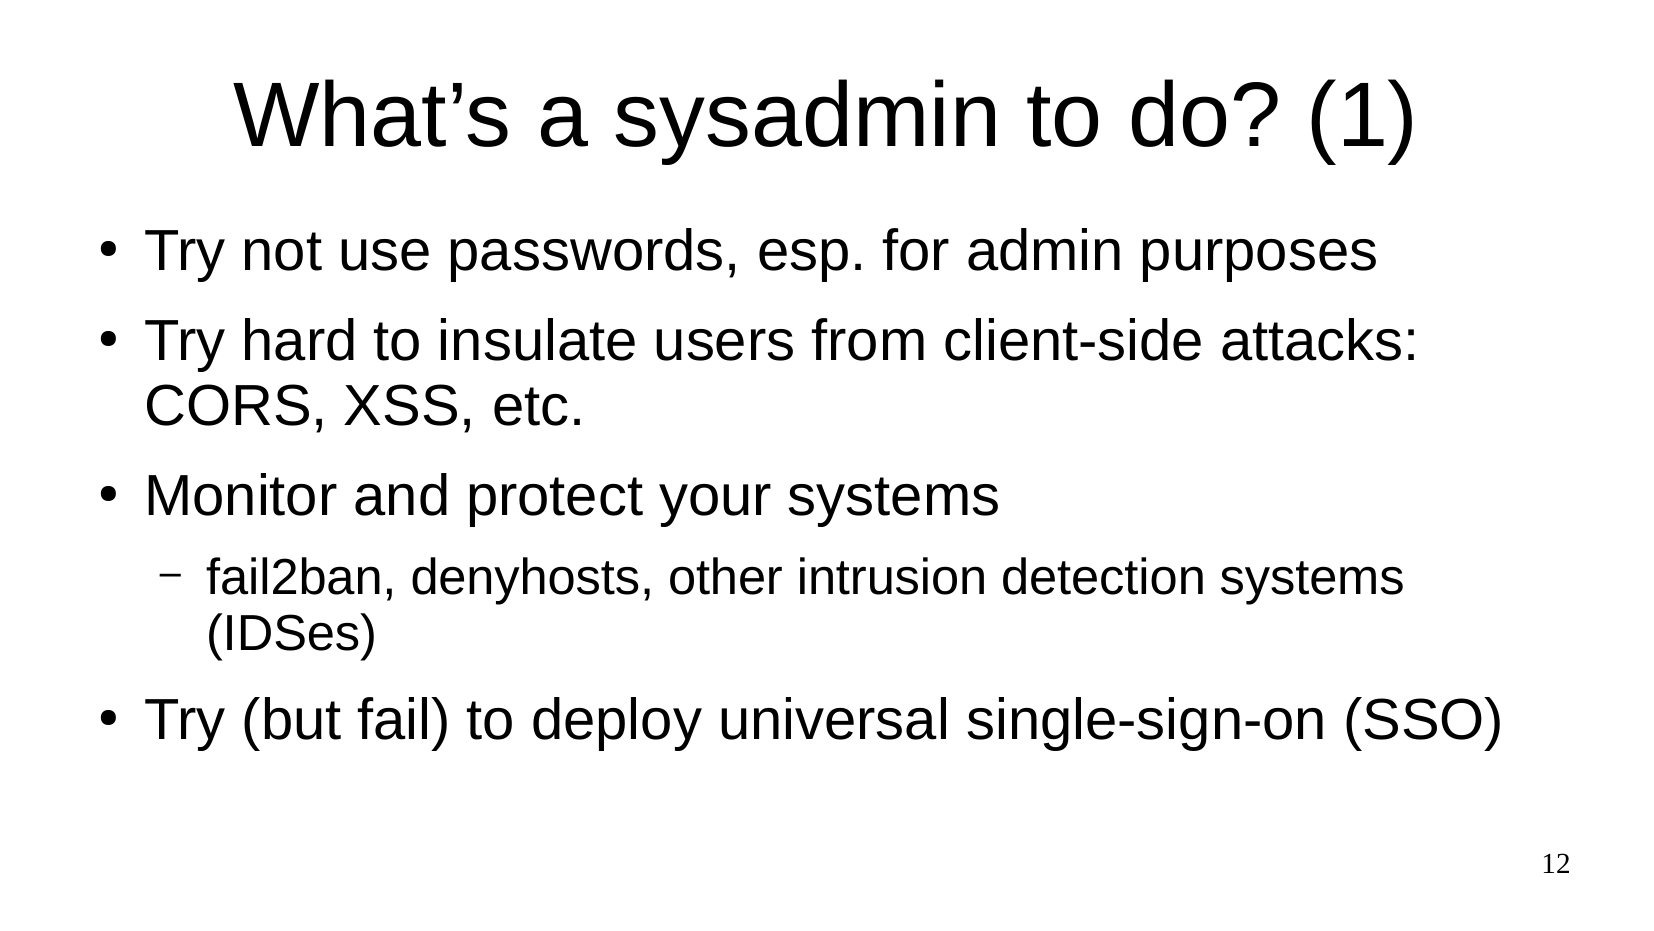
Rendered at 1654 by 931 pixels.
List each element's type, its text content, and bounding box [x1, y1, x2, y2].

title What’s a sysadmin to do? (1) [82, 37, 1571, 193]
list Try not use passwords, esp. for admin purposes Try hard to insulate users from client-side attacks: CORS, XSS, etc. Monitor and protect your systems fail2ban, denyhosts, other intrusion detection systems (IDSes) Try (but fail) to deploy universal single-sign-on (SSO) [82, 217, 1571, 758]
